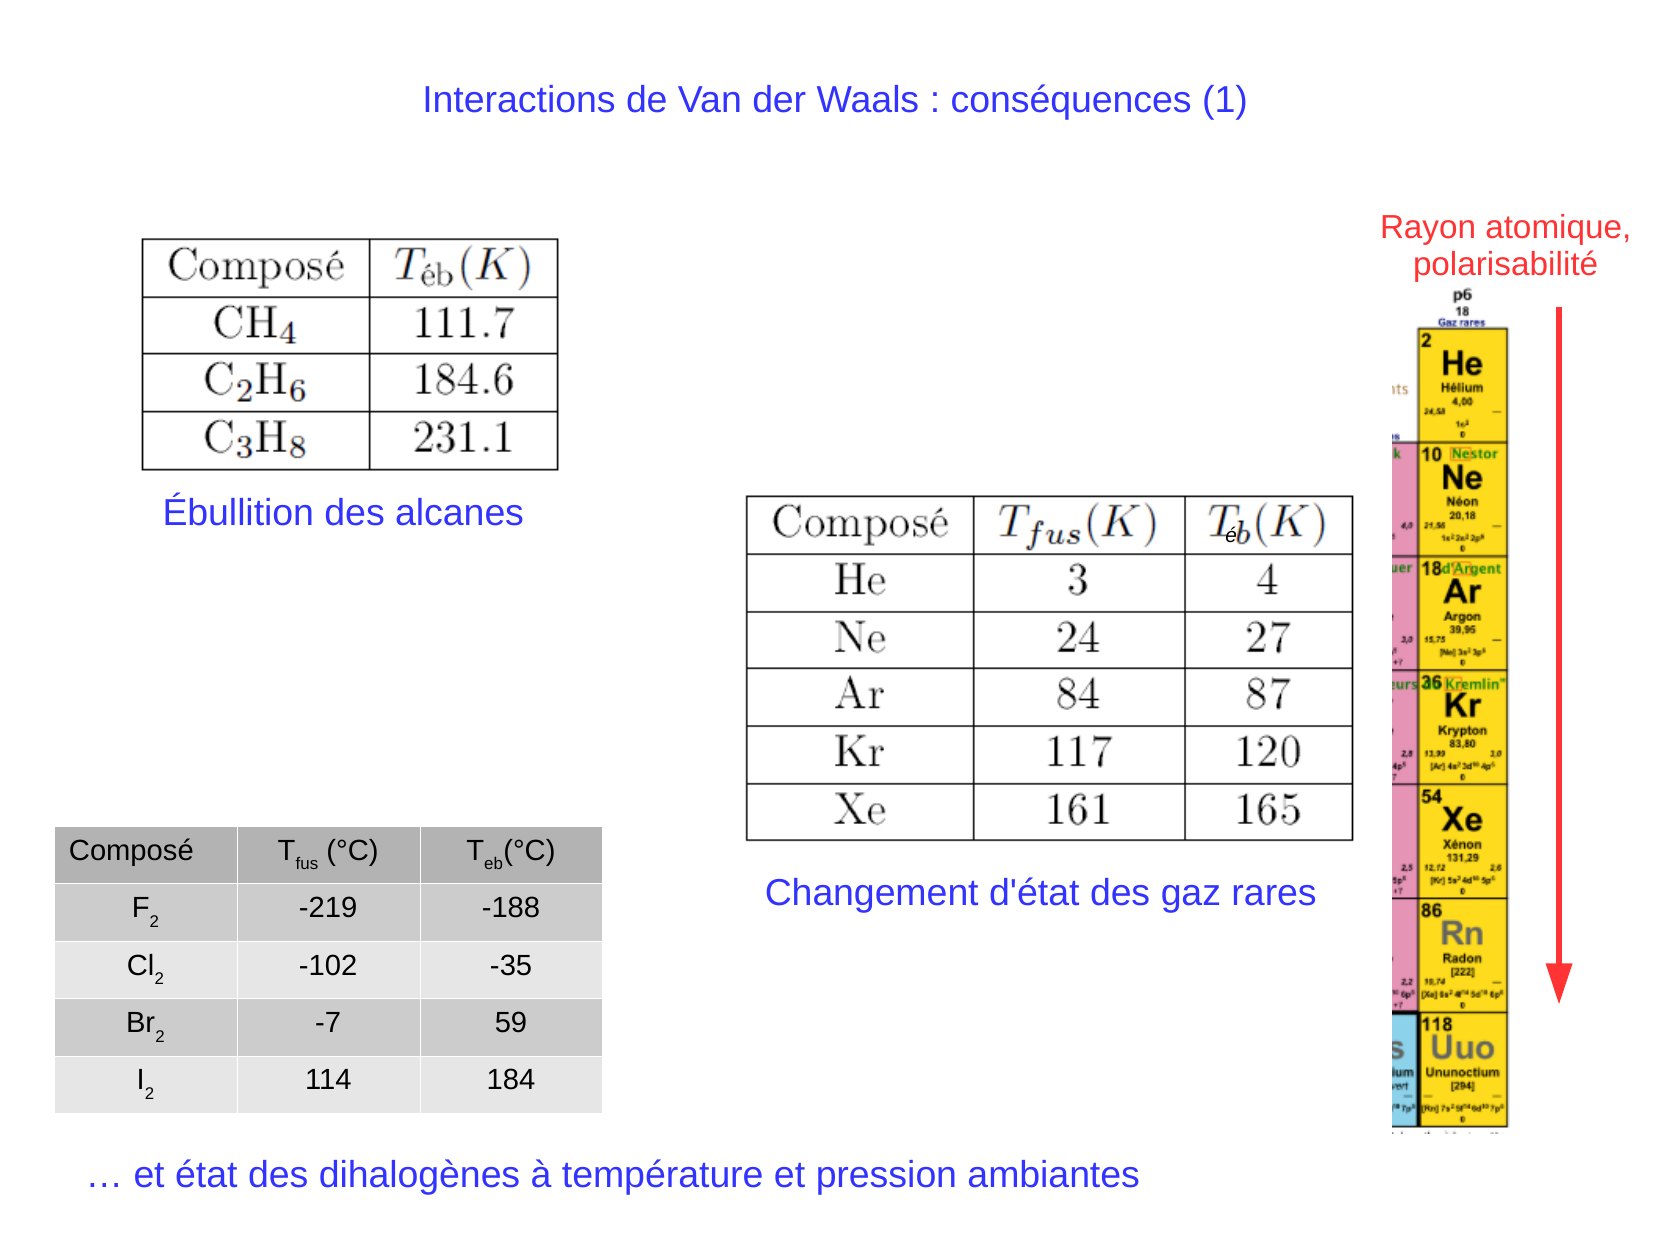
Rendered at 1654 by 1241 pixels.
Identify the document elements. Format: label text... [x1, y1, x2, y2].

text_box … et état des dihalogènes à température et pression ambiantes [70, 1145, 1158, 1203]
table_header Composé [55, 827, 237, 883]
table_cell Br2 [55, 999, 237, 1056]
table_cell 59 [421, 999, 602, 1056]
text_box Ébullition des alcanes [147, 484, 573, 542]
table_cell 184 [421, 1057, 602, 1113]
table_cell 114 [238, 1057, 420, 1113]
picture [715, 463, 1388, 875]
table_cell I2 [55, 1057, 237, 1113]
text_box Interactions de Van der Waals : conséquences (1) [407, 70, 1276, 130]
text_box Rayon atomique, polarisabilité [1352, 200, 1654, 355]
picture [1392, 355, 1530, 1134]
picture [106, 212, 601, 499]
text_box é [1210, 515, 1258, 555]
table_cell -102 [238, 942, 420, 998]
table_cell -35 [421, 942, 602, 998]
table_header Tfus (°C) [238, 827, 420, 883]
table_cell -188 [421, 884, 602, 941]
table_cell Cl2 [55, 942, 237, 998]
table_cell F2 [55, 884, 237, 941]
table_header Teb(°C) [421, 827, 602, 883]
table_cell -7 [238, 999, 420, 1056]
table_cell -219 [238, 884, 420, 941]
text_box Changement d'état des gaz rares [750, 864, 1353, 922]
